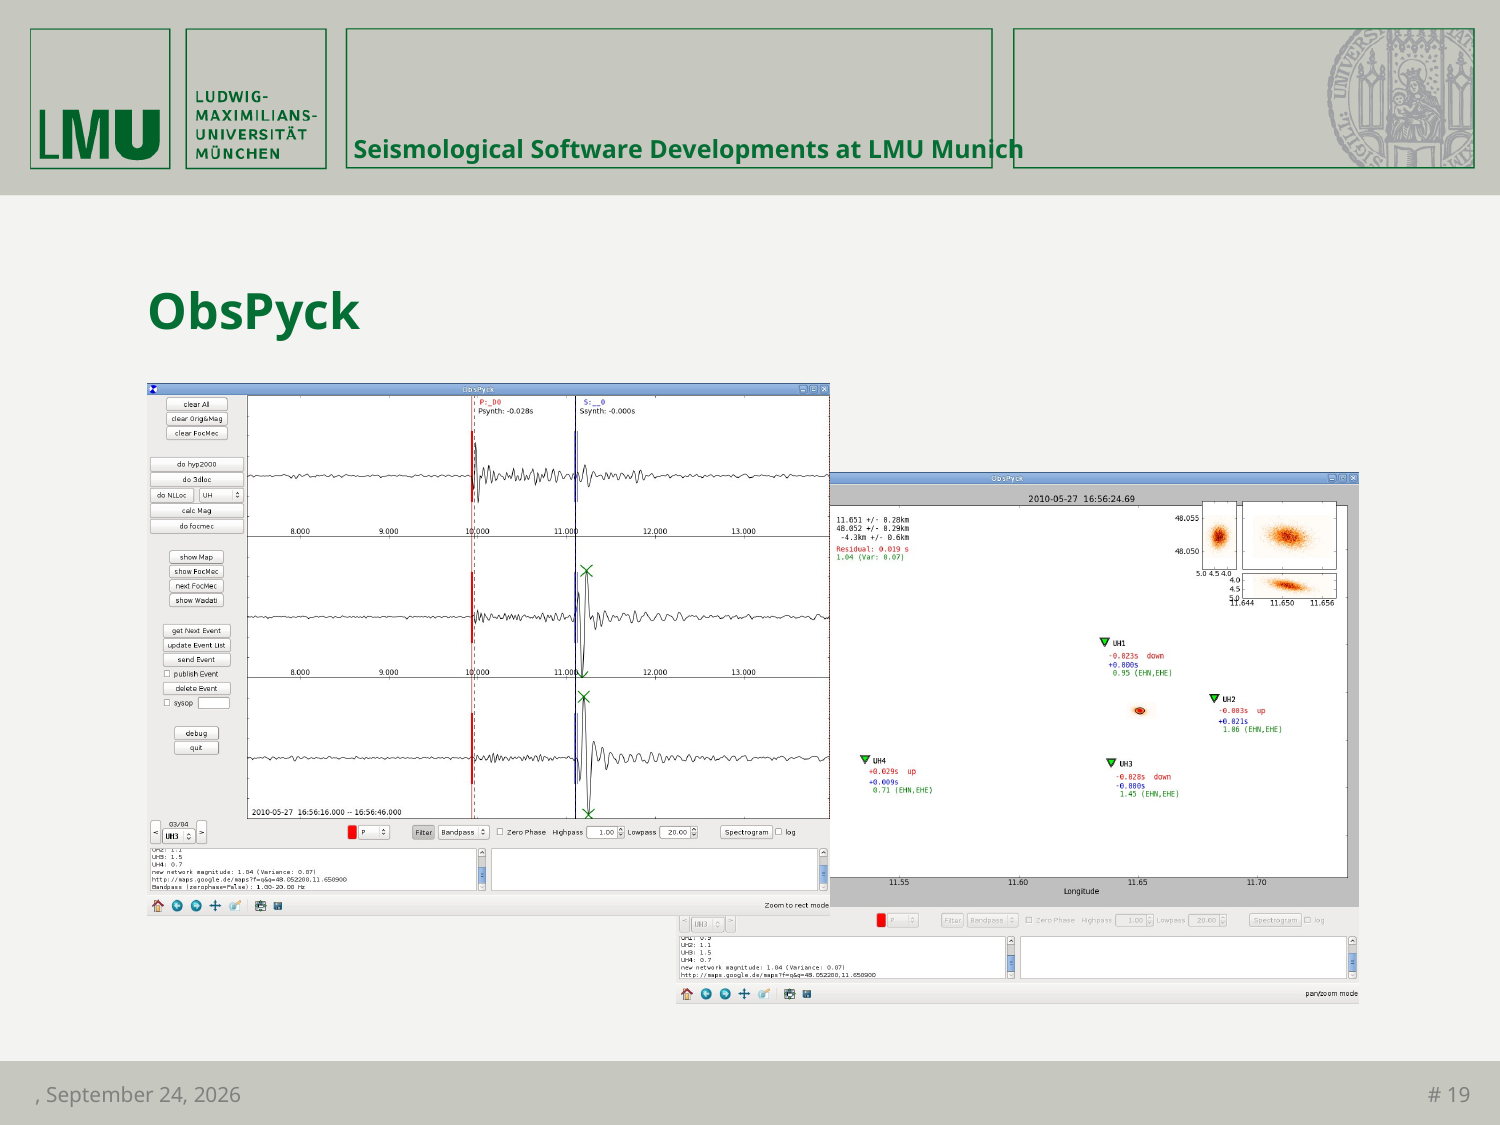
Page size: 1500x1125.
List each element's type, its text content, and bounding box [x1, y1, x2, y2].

title ObsPyck [147, 265, 1359, 355]
picture [0, 0, 1500, 1125]
